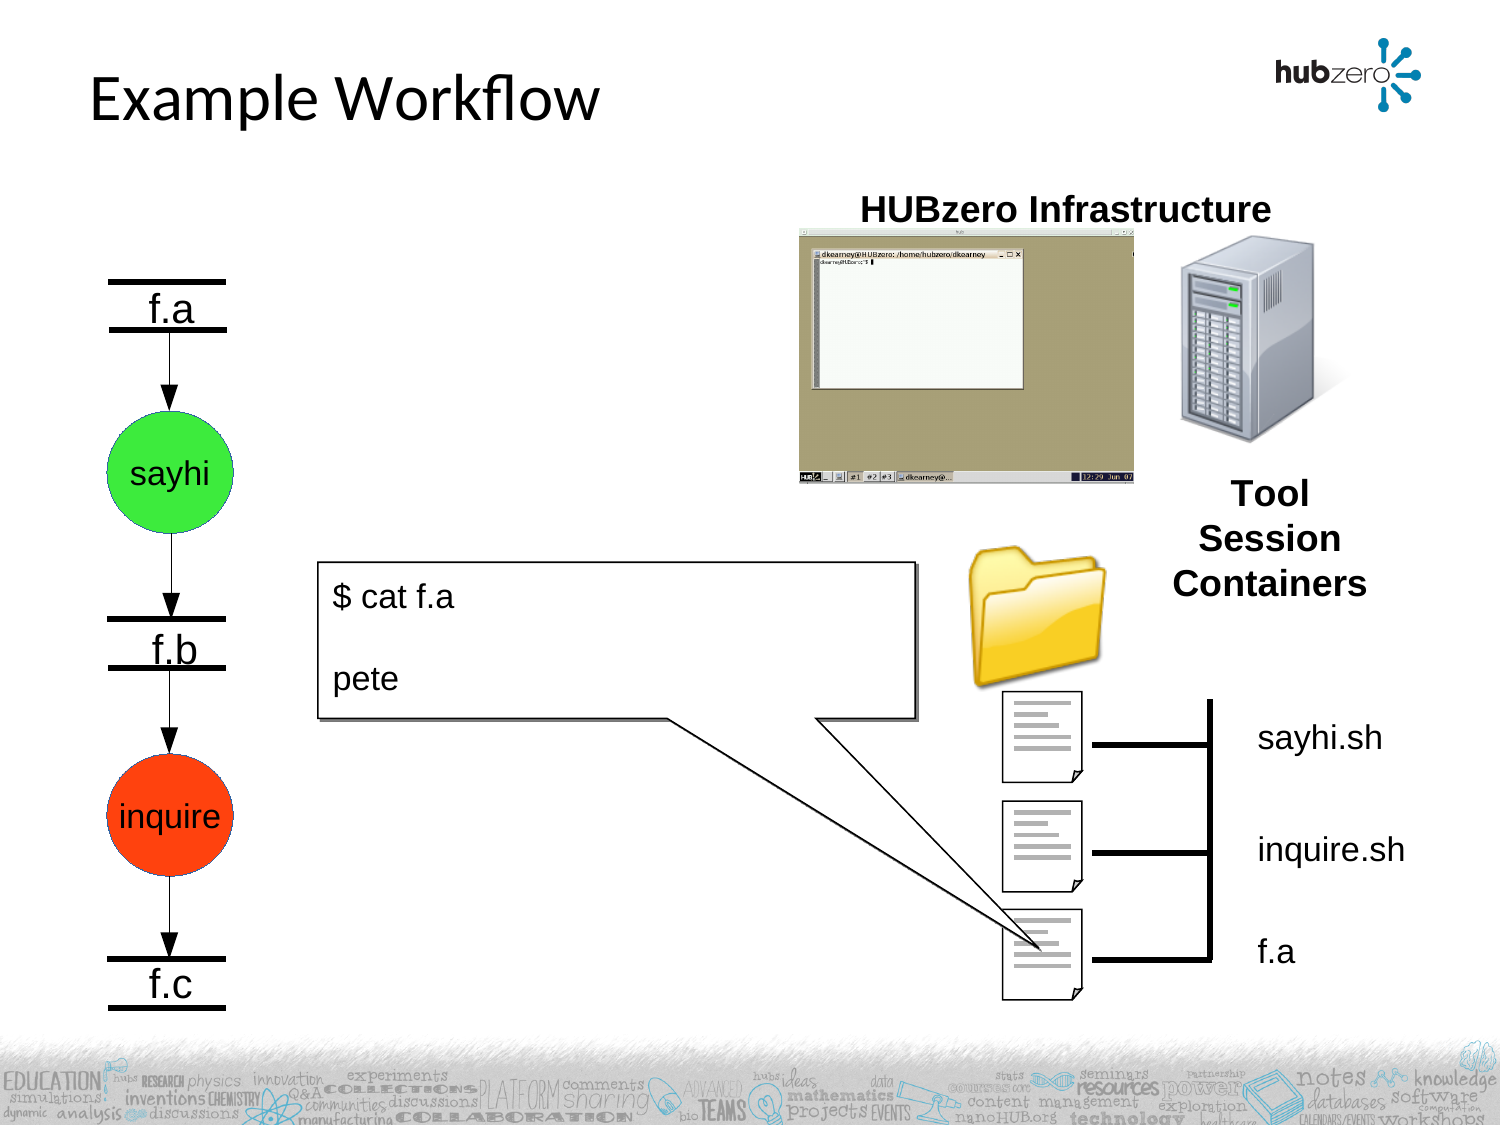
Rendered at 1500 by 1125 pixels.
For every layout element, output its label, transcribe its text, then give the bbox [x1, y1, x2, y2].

text_box f.a [133, 285, 210, 327]
title Example Workflow [75, 44, 1425, 144]
picture [799, 228, 1134, 484]
text_box f.c [134, 949, 167, 956]
text_box f.b [170, 671, 214, 680]
text_box sayhi.sh [1242, 707, 1399, 764]
text_box f.a [133, 274, 210, 279]
text_box inquire [106, 753, 234, 877]
text_box [317, 562, 1082, 1000]
text_box f.a [1242, 922, 1311, 979]
picture [0, 1034, 1500, 1125]
text_box f.b [137, 671, 169, 680]
text_box sayhi [106, 411, 234, 534]
text_box f.a [170, 333, 210, 339]
text_box f.c [134, 962, 220, 1005]
picture [1156, 228, 1367, 451]
picture [965, 517, 1141, 692]
text_box f.b [137, 622, 214, 665]
text_box $ cat f.a pete [317, 566, 513, 705]
text_box inquire.sh [1242, 820, 1421, 877]
text_box f.a [133, 333, 169, 339]
picture [1272, 35, 1424, 44]
text_box f.c [171, 949, 220, 956]
text_box f.c [134, 1011, 220, 1015]
text_box [1002, 691, 1082, 783]
text_box [1002, 801, 1082, 892]
text_box HUBzero Infrastructure [845, 177, 1288, 238]
text_box Tool Session Containers [1157, 461, 1395, 612]
